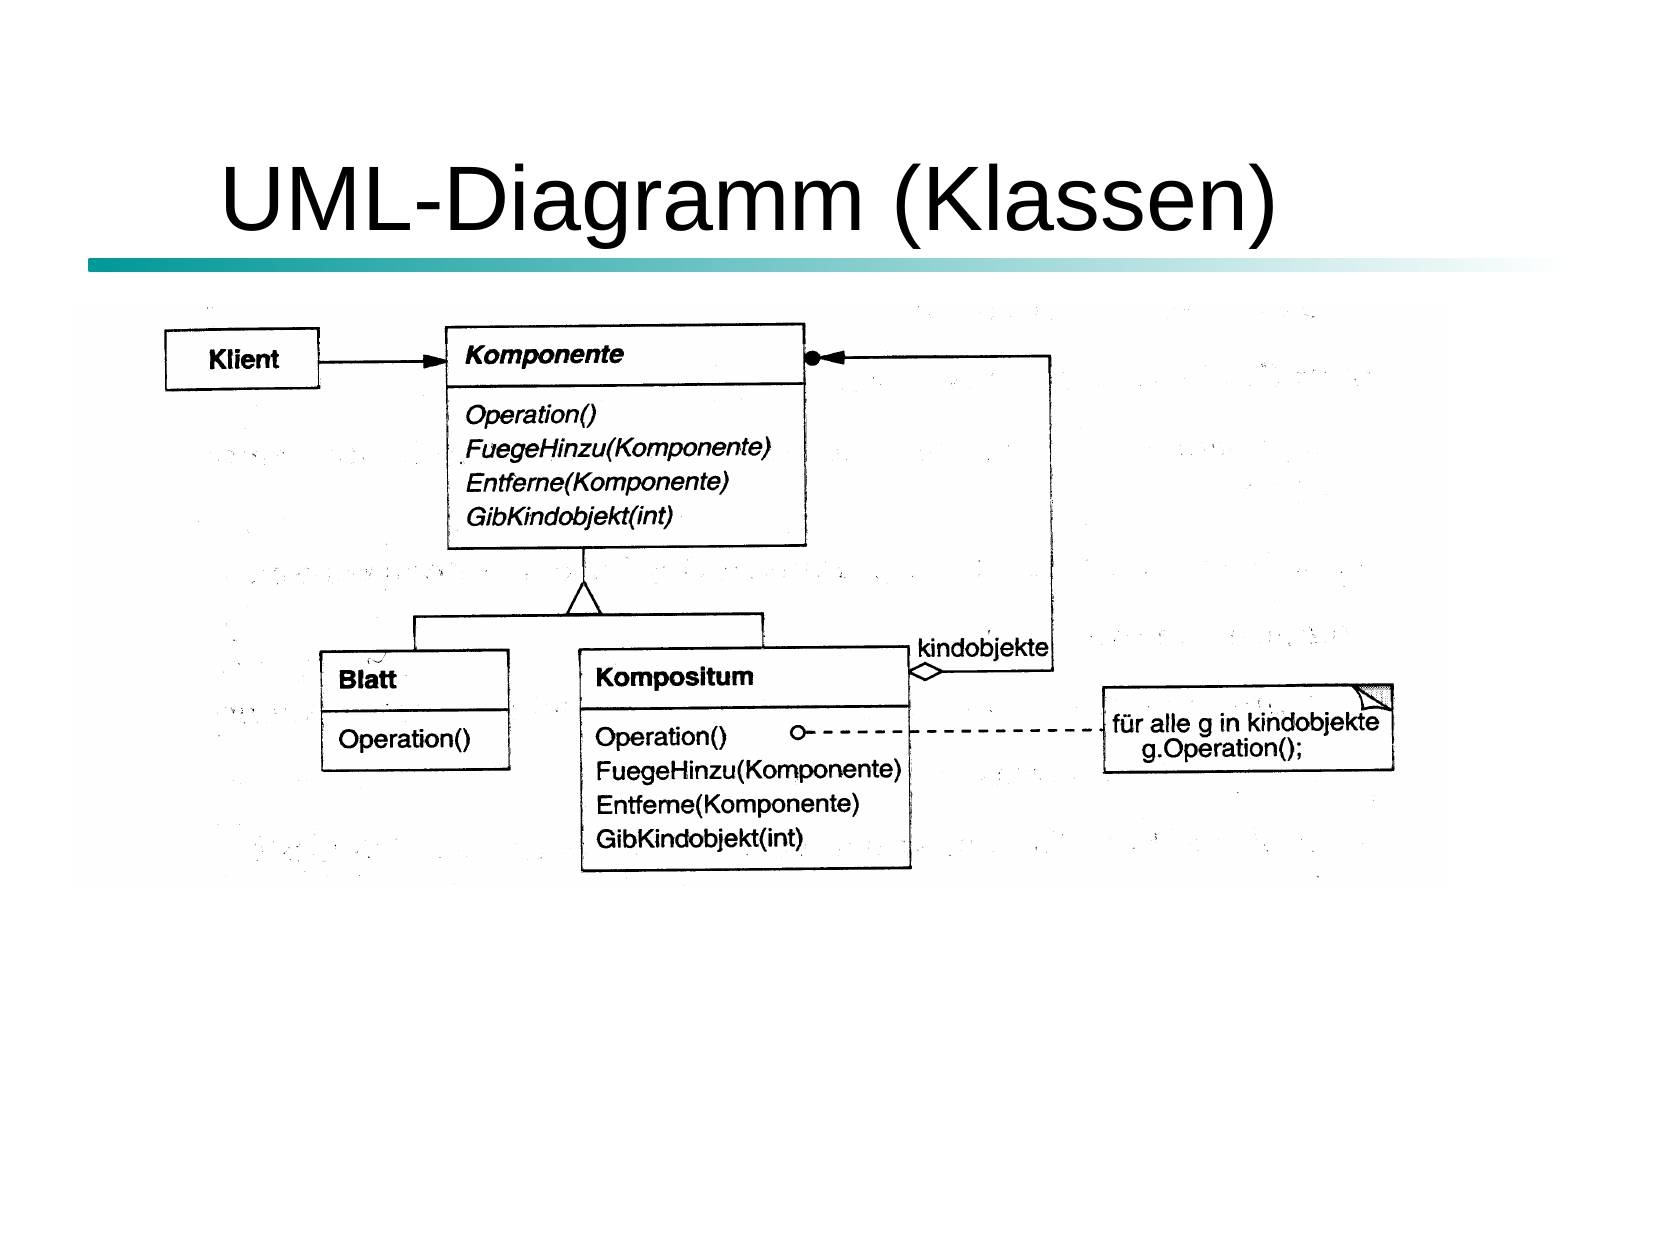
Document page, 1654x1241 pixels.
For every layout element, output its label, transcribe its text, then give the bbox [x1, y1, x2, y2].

chart [71, 306, 1447, 886]
title UML-Diagramm (Klassen) [112, 99, 1388, 288]
